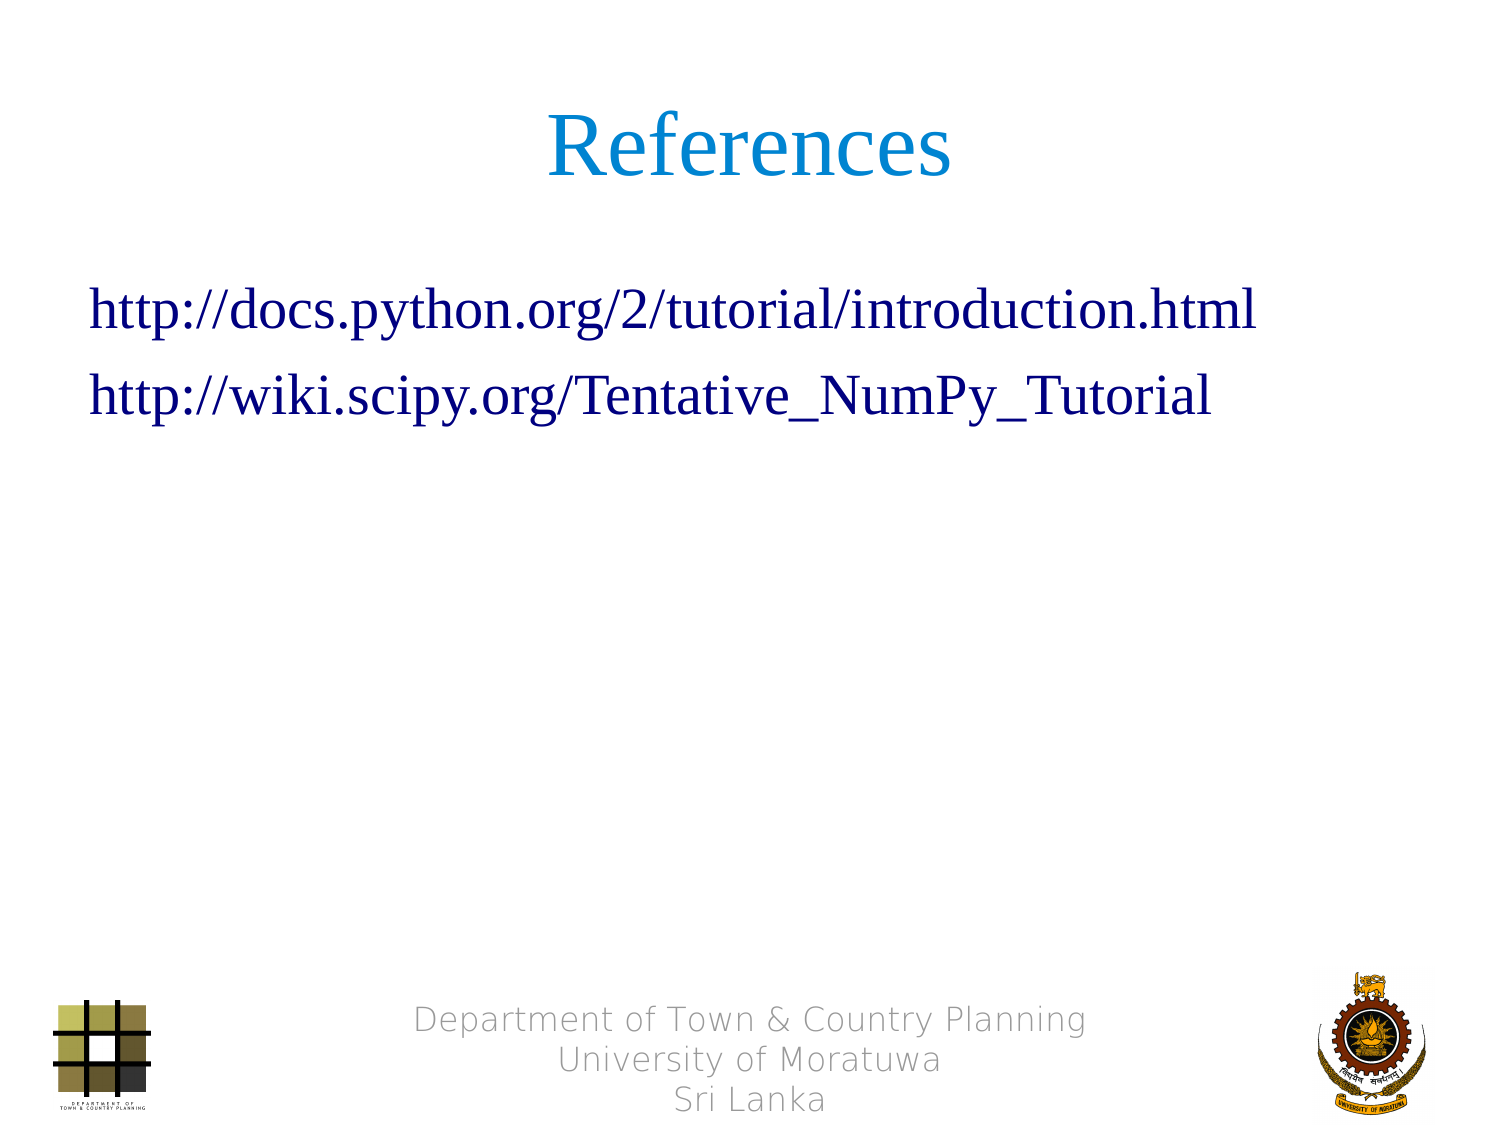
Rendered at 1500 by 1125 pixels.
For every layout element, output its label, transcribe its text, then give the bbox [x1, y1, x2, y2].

list http://docs.python.org/2/tutorial/introduction.html http://wiki.scipy.org/Tentative_NumPy_Tutorial [75, 262, 1426, 916]
picture [1312, 966, 1435, 1125]
picture [53, 1000, 151, 1110]
title References [75, 45, 1426, 233]
